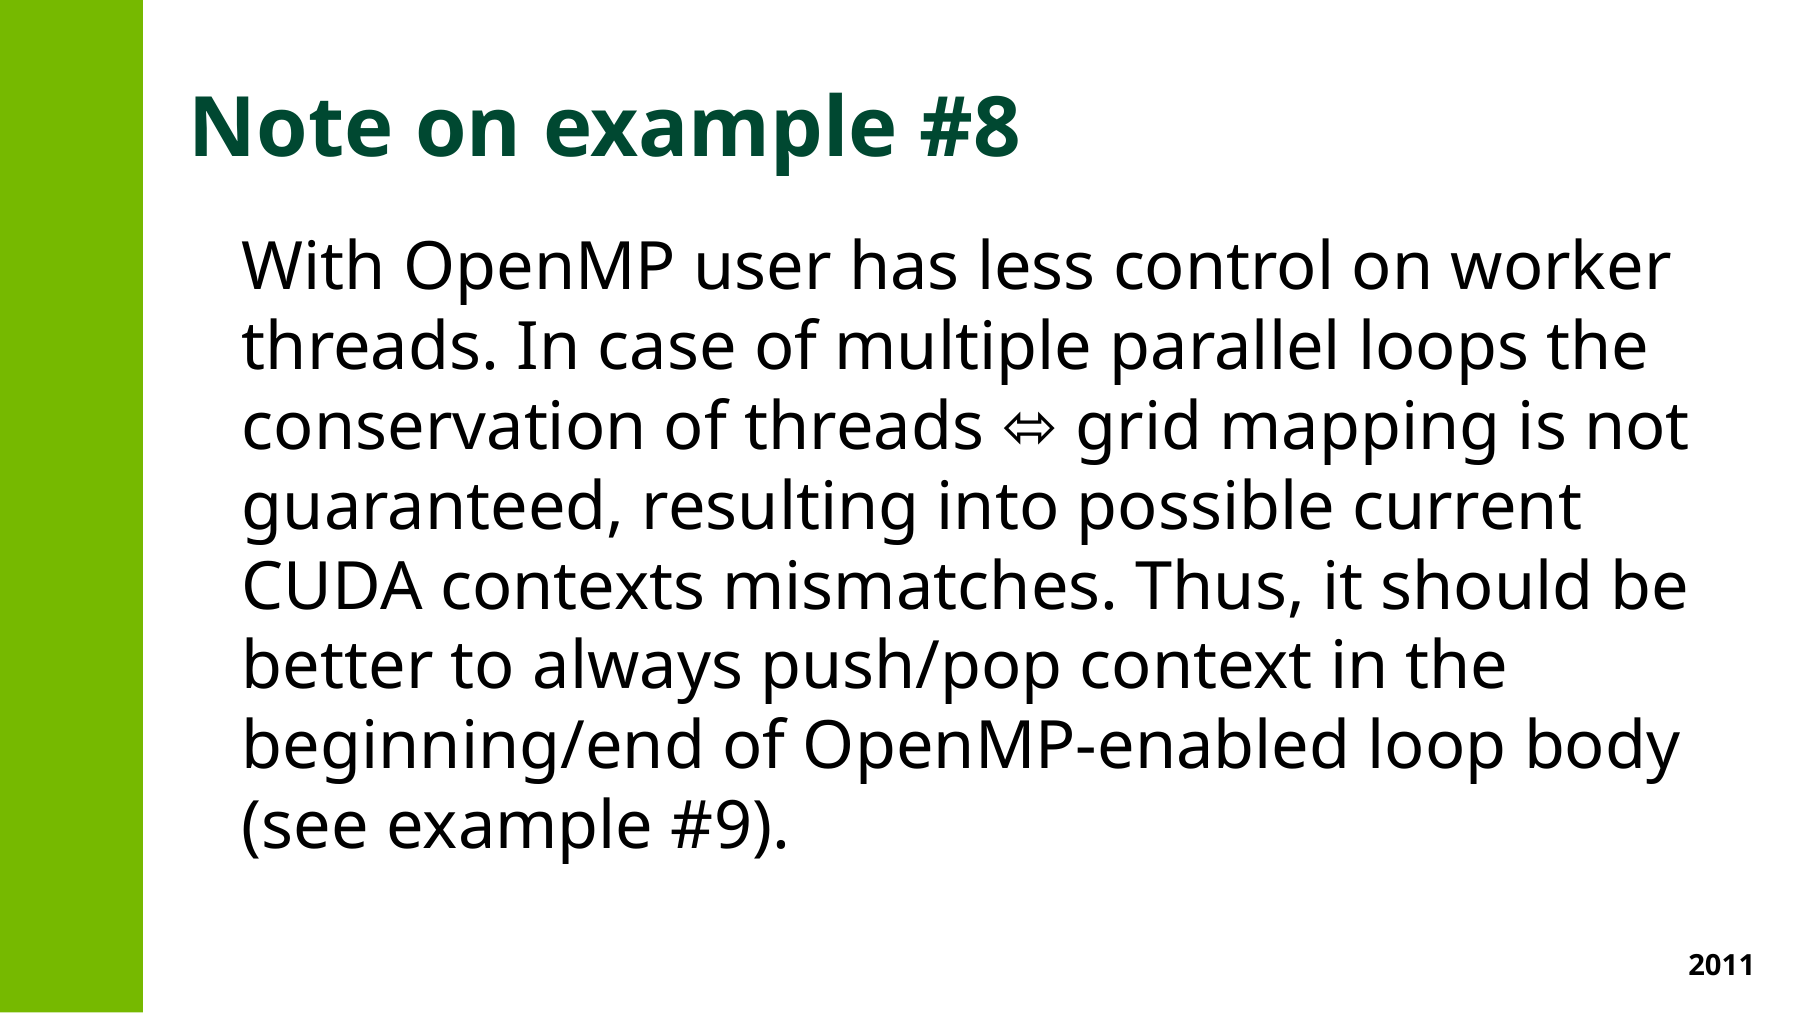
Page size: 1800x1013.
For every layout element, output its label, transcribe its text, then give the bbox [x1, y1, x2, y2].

list With OpenMP user has less control on worker threads. In case of multiple parallel loops the conservation of threads ⬄ grid mapping is not guaranteed, resulting into possible current CUDA contexts mismatches. Thus, it should be better to always push/pop context in the beginning/end of OpenMP-enabled loop body (see example #9). [188, 215, 1733, 964]
title Note on example #8 [188, 40, 1733, 211]
